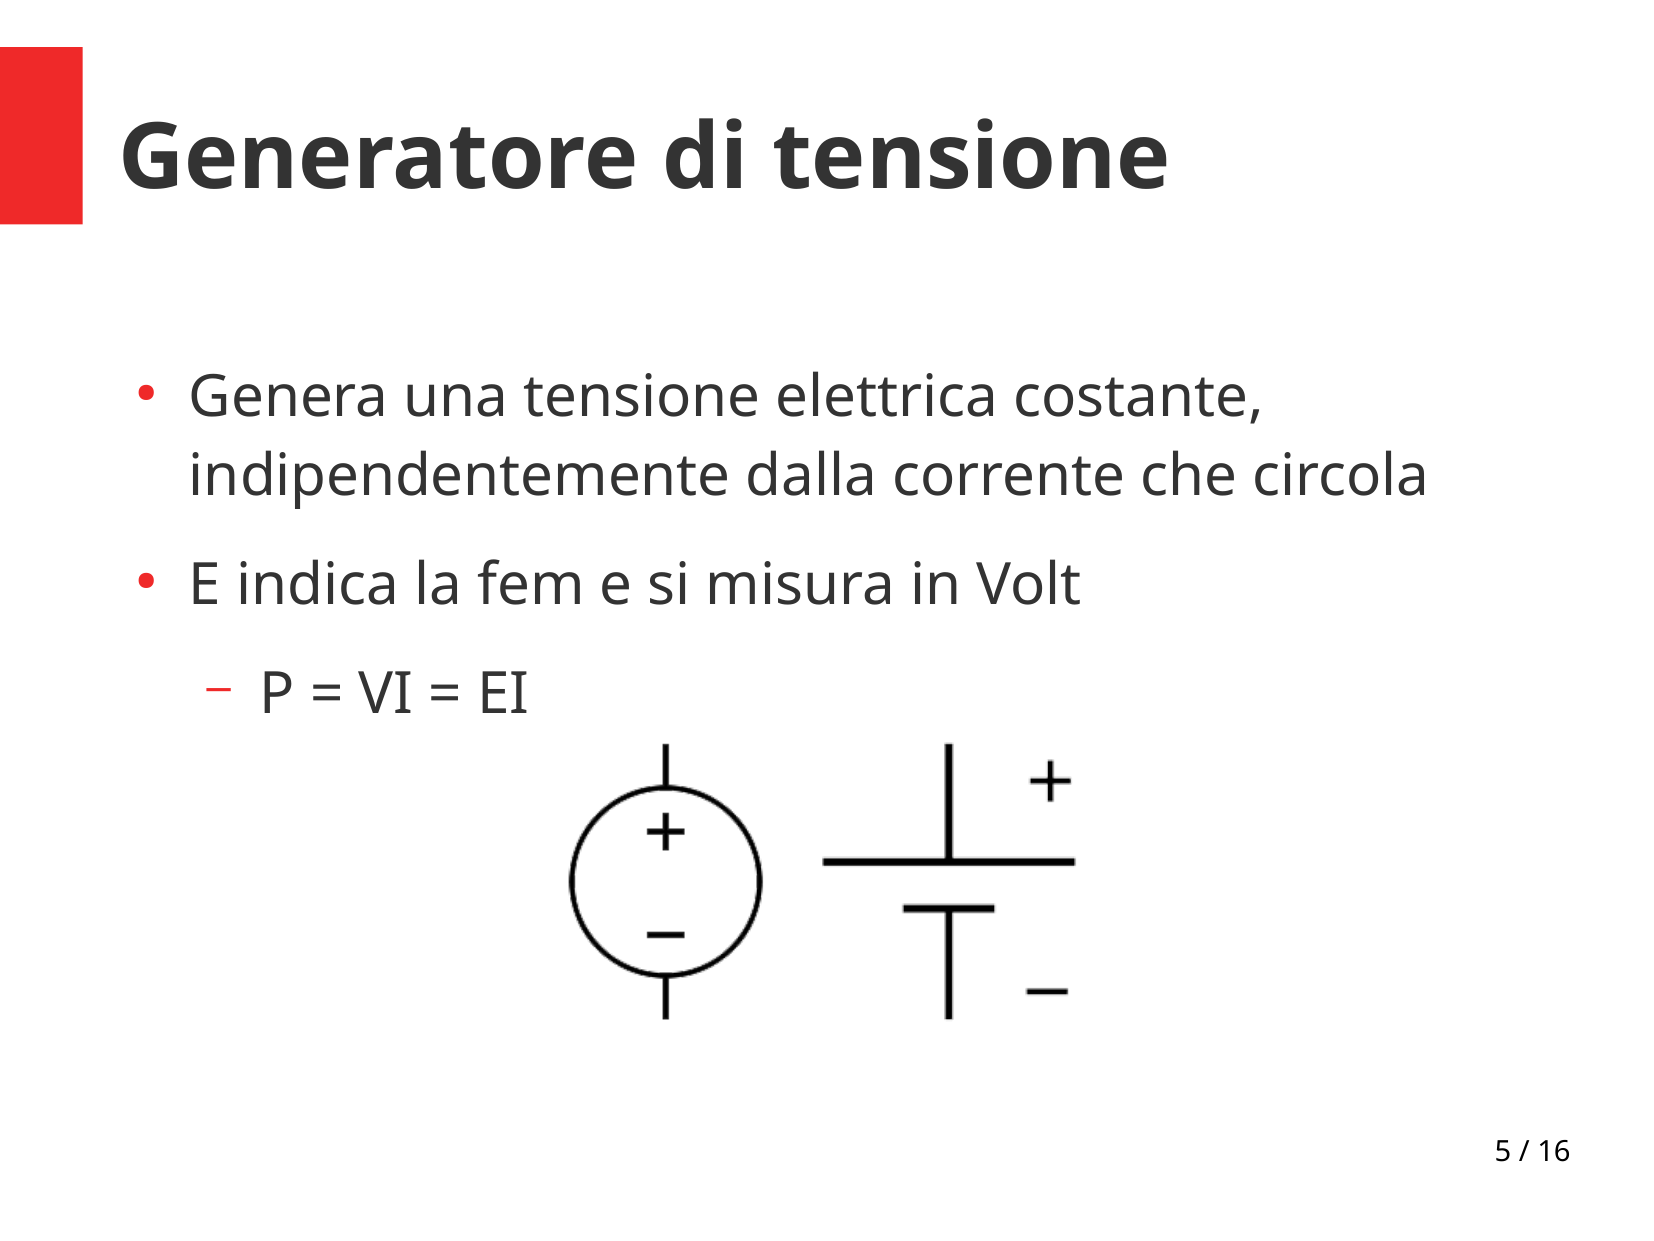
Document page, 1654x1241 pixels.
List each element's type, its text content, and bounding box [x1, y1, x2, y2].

picture [508, 702, 1134, 1063]
list Genera una tensione elettrica costante, indipendentemente dalla corrente che circola E indica la fem e si misura in Volt P = VI = EI [118, 354, 1536, 1074]
title Generatore di tensione [118, 49, 1571, 257]
